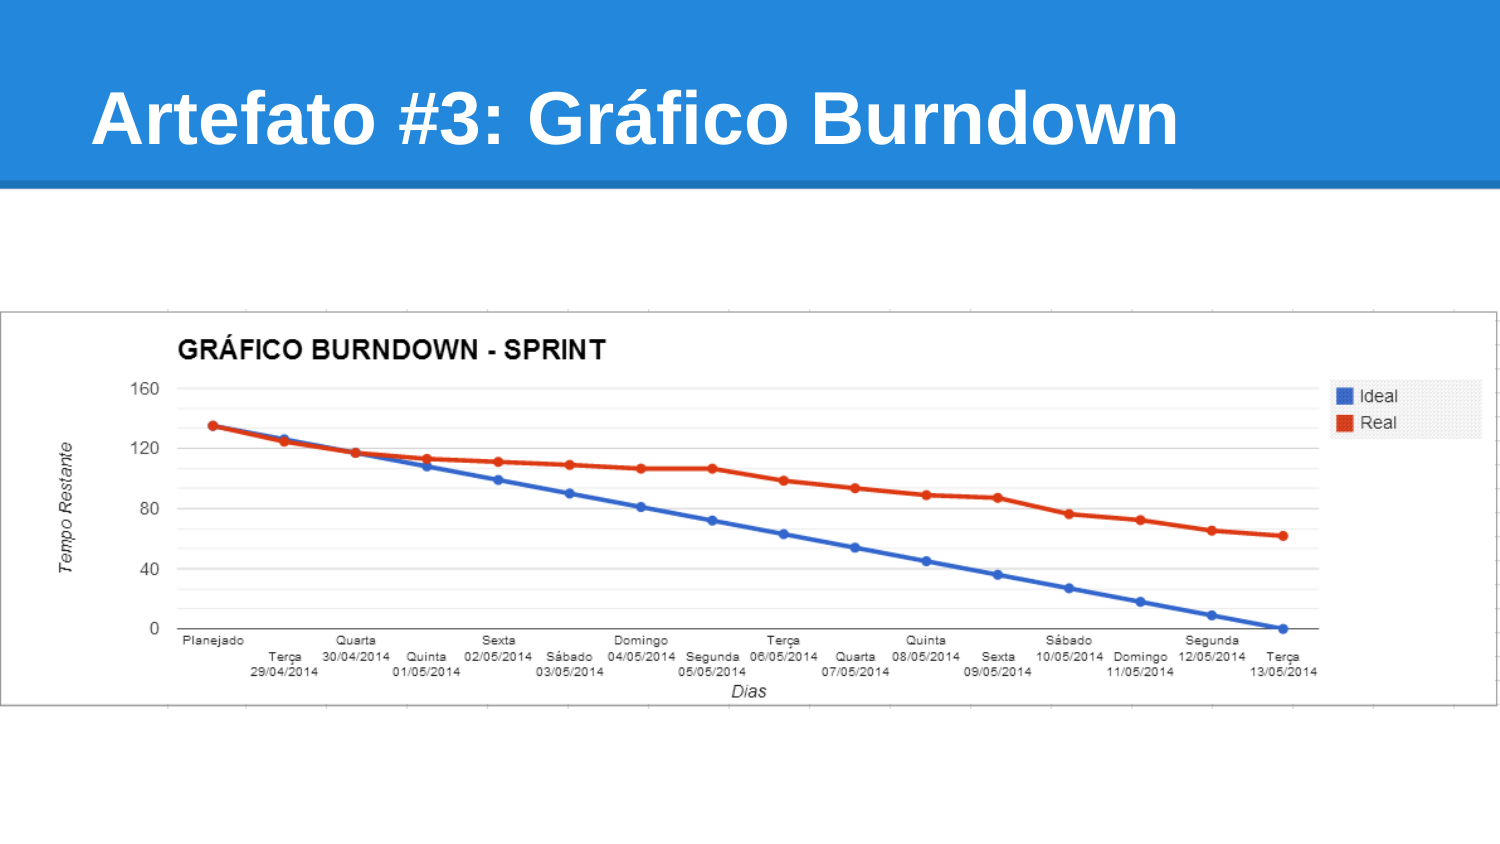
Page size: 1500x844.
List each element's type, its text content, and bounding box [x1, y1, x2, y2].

title Artefato #3: Gráfico Burndown [75, 33, 1425, 175]
picture [0, 309, 1500, 709]
